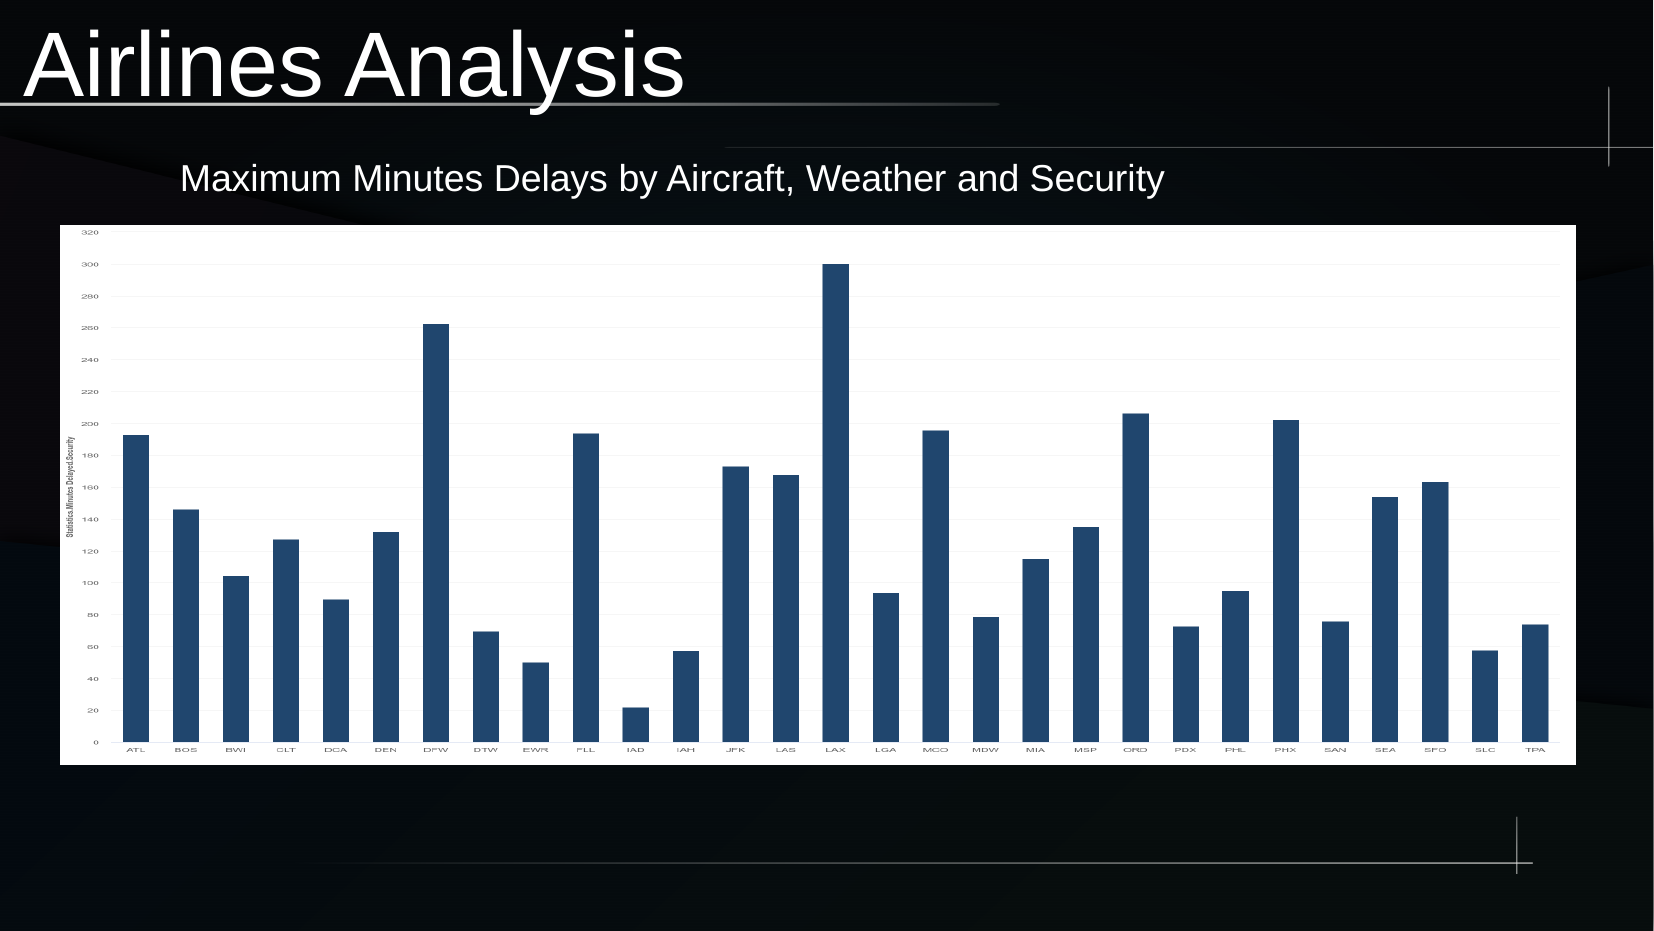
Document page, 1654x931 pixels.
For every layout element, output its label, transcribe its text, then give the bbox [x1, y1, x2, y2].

title Airlines Analysis [23, 11, 1589, 119]
picture [0, 0, 1654, 931]
text_box Maximum Minutes Delays by Aircraft, Weather and Security [165, 150, 1261, 249]
